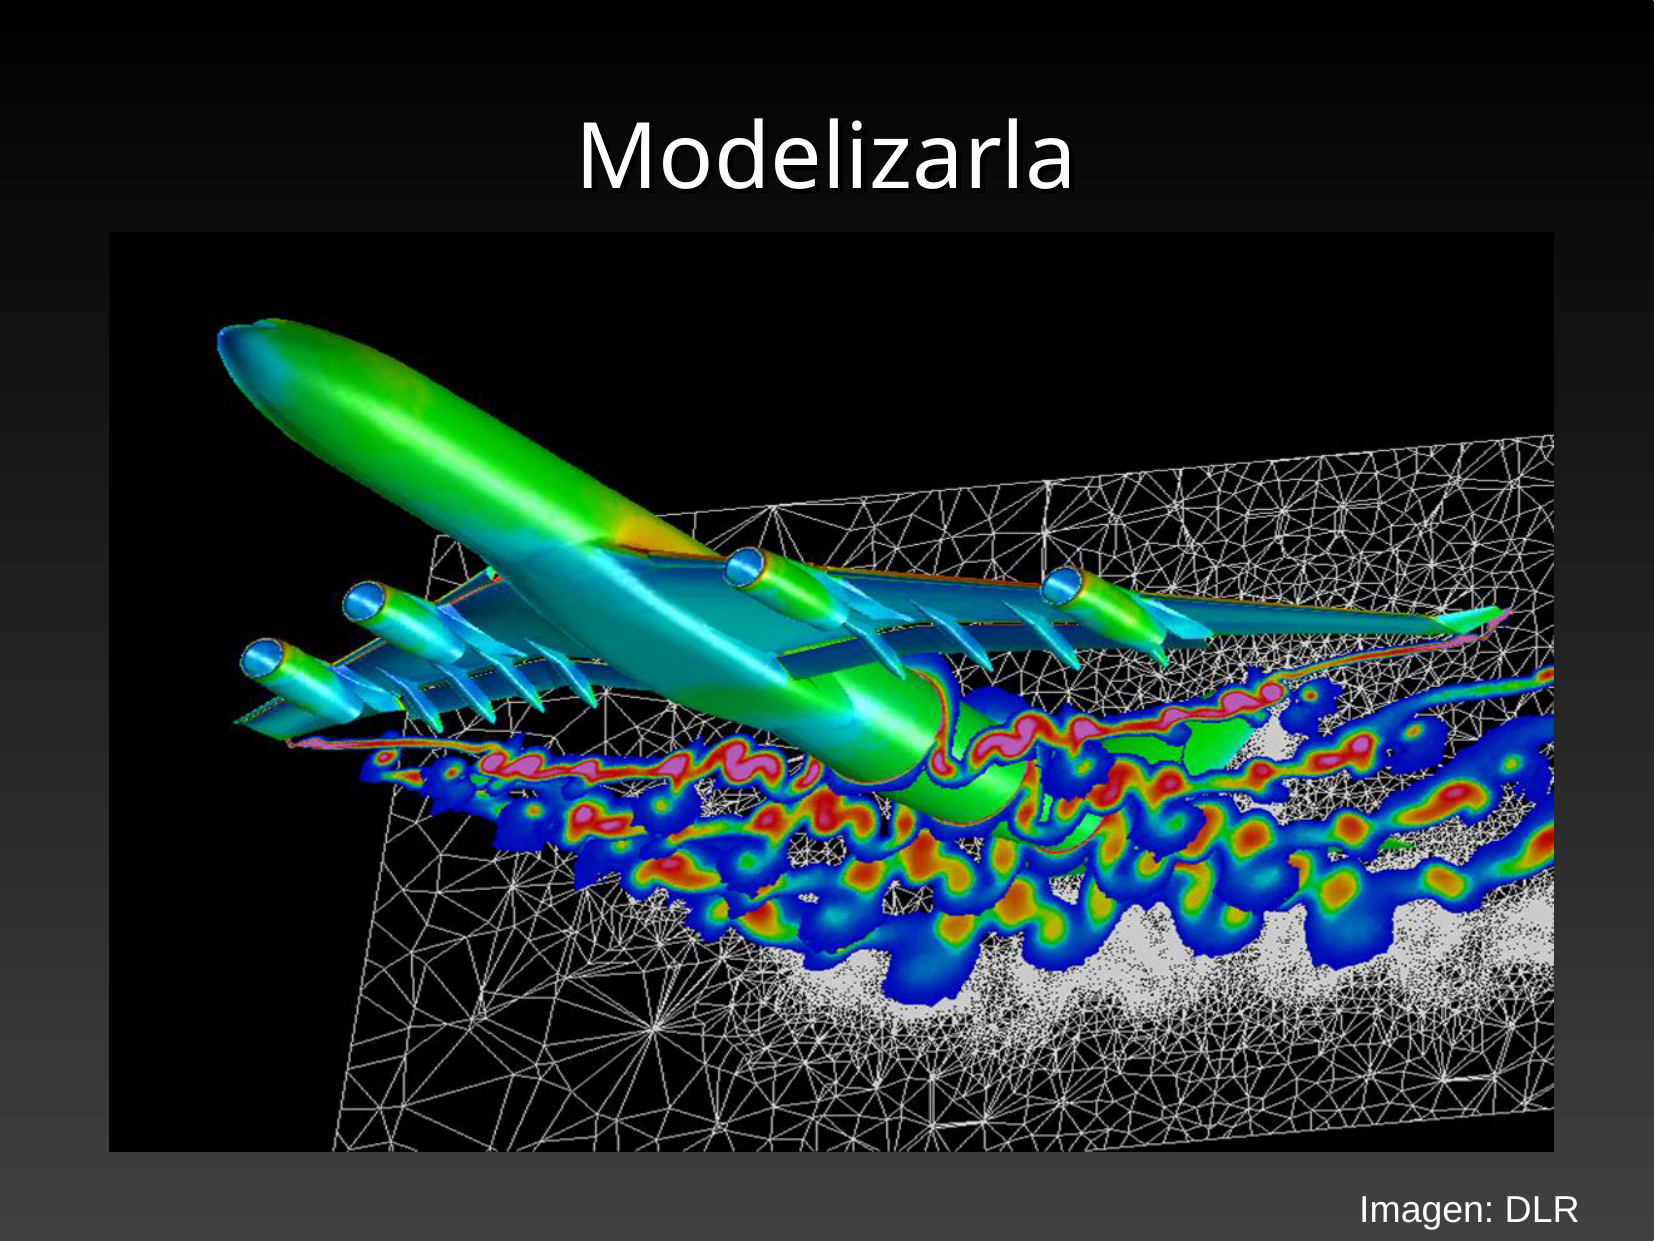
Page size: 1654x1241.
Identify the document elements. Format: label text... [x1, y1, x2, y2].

title Modelizarla [82, 56, 1571, 250]
text_box Imagen: DLR [1344, 1181, 1595, 1238]
picture [109, 232, 1554, 1152]
